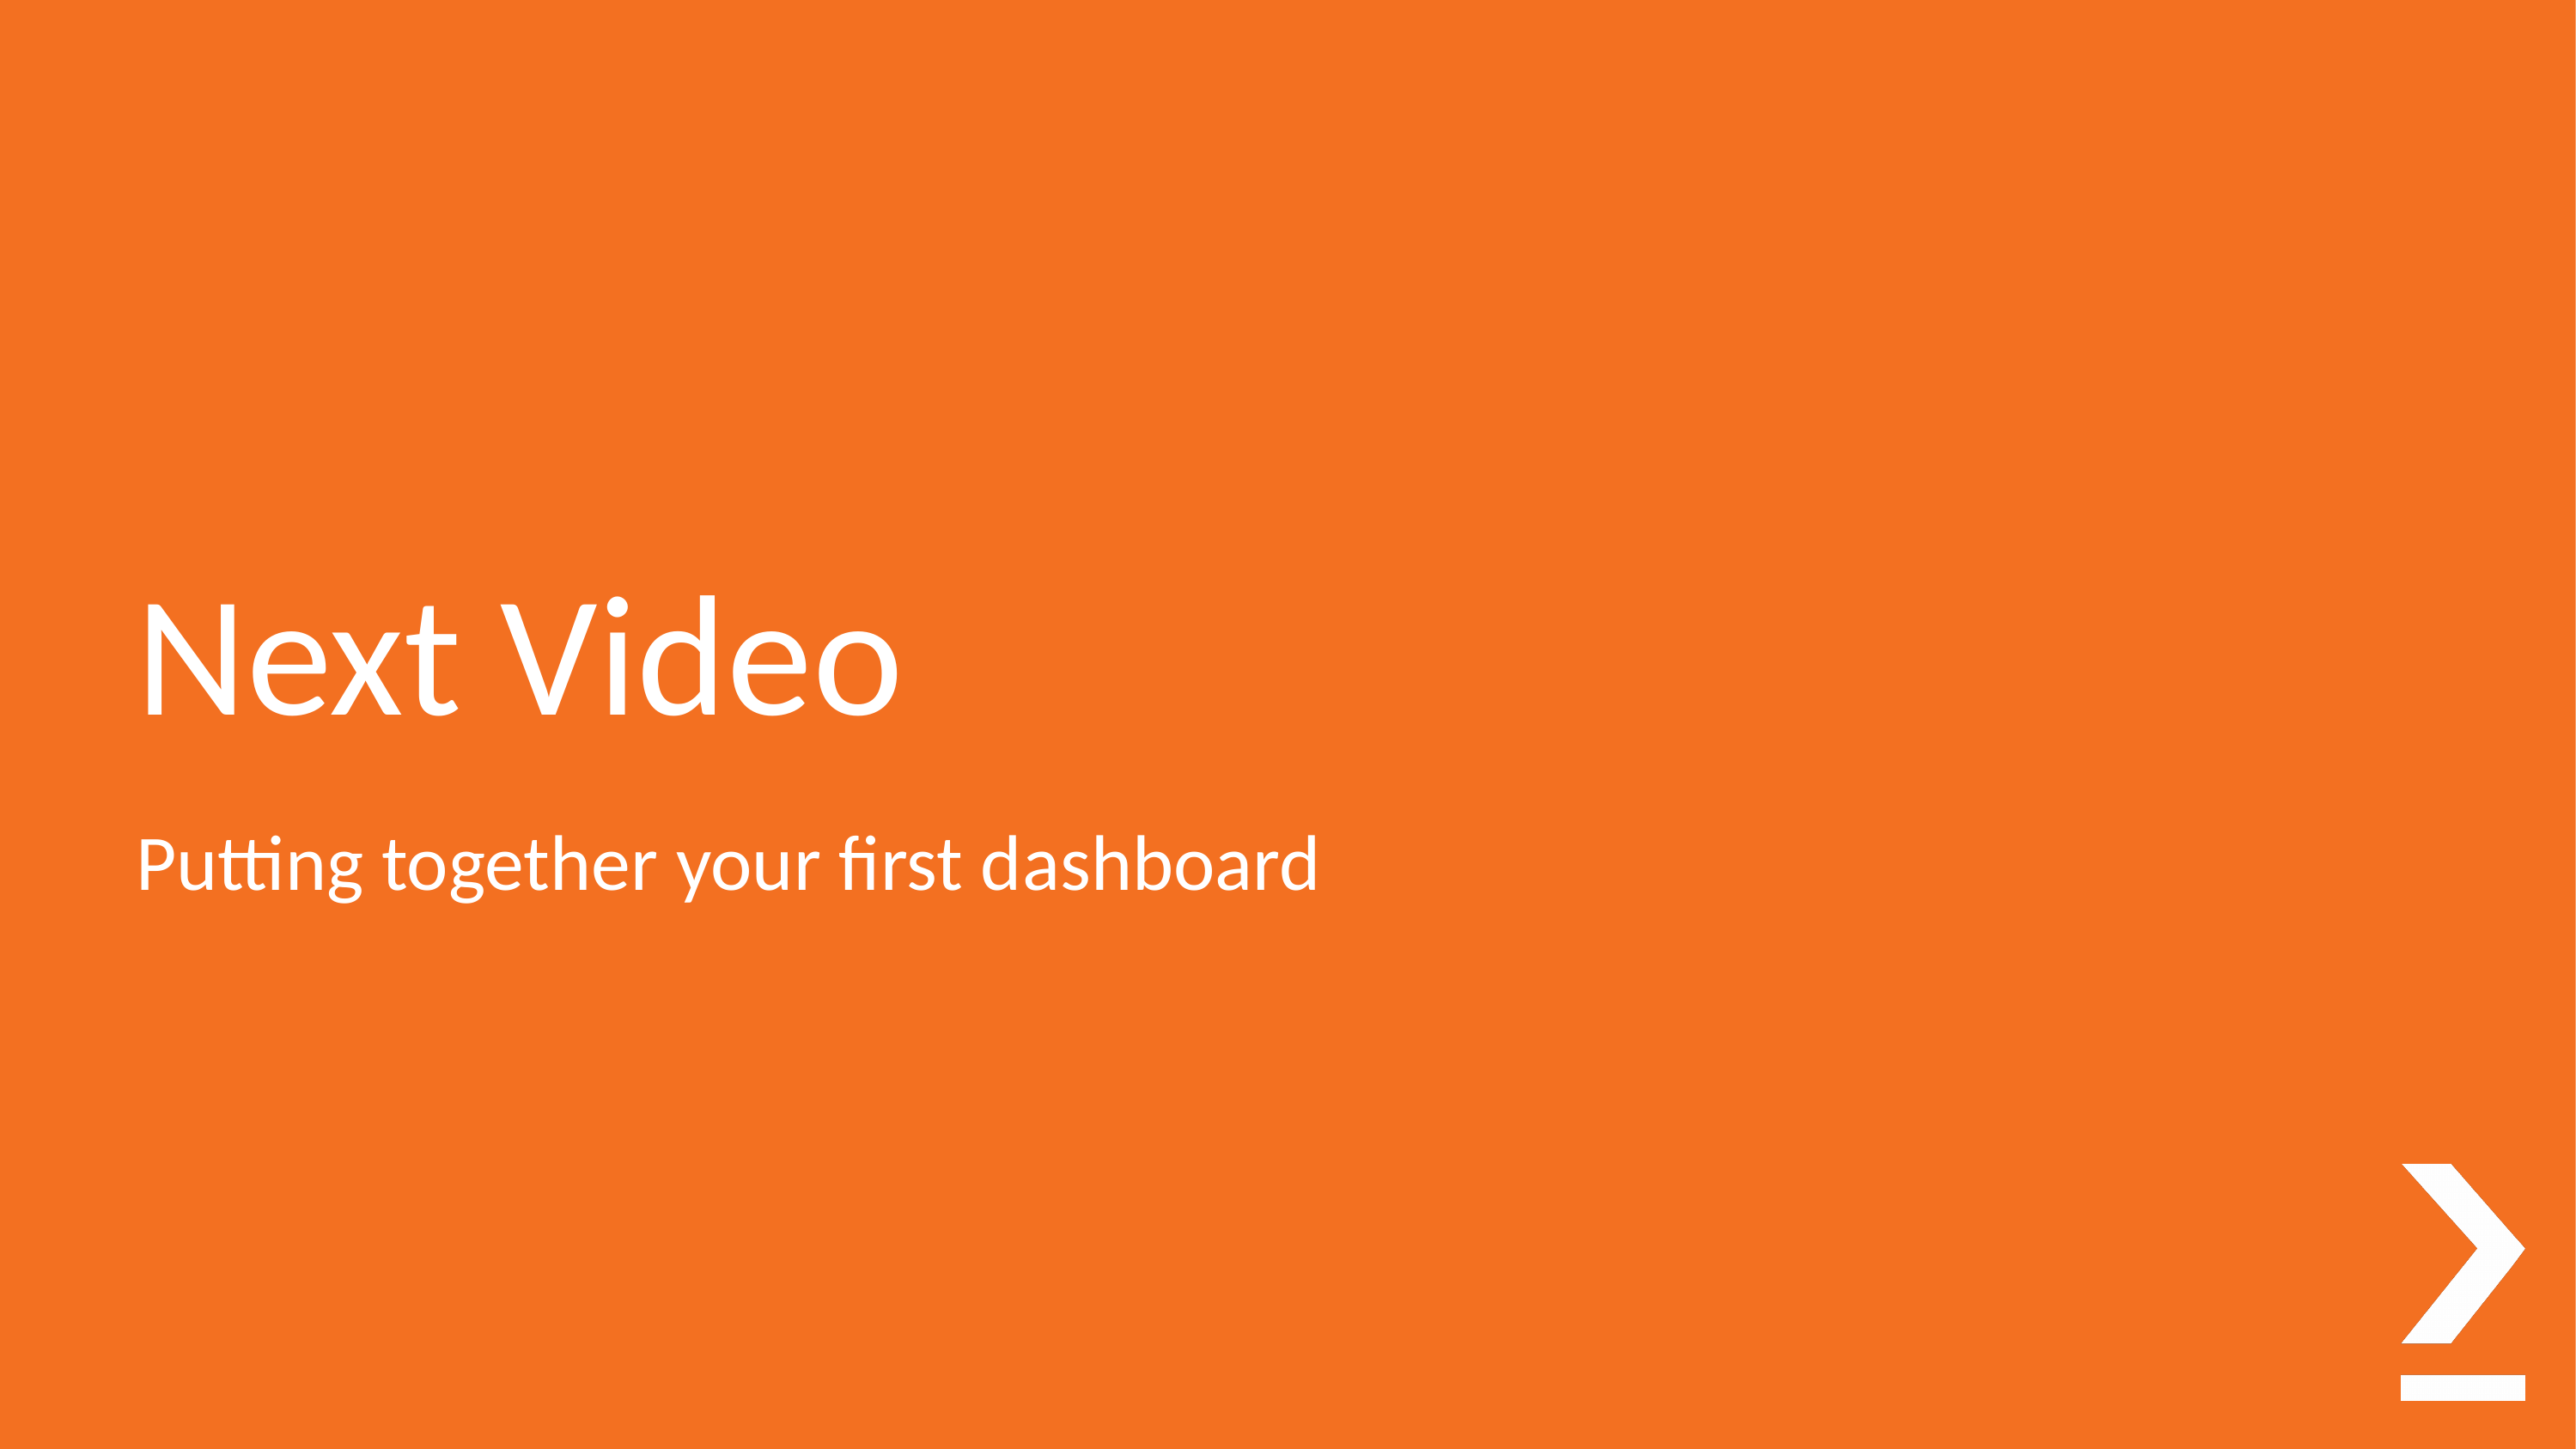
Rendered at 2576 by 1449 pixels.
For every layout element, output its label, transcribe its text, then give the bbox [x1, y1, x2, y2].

subtitle Putting together your first dashboard [110, 785, 2427, 908]
title Next Video [110, 512, 2427, 776]
picture [2401, 1164, 2525, 1401]
